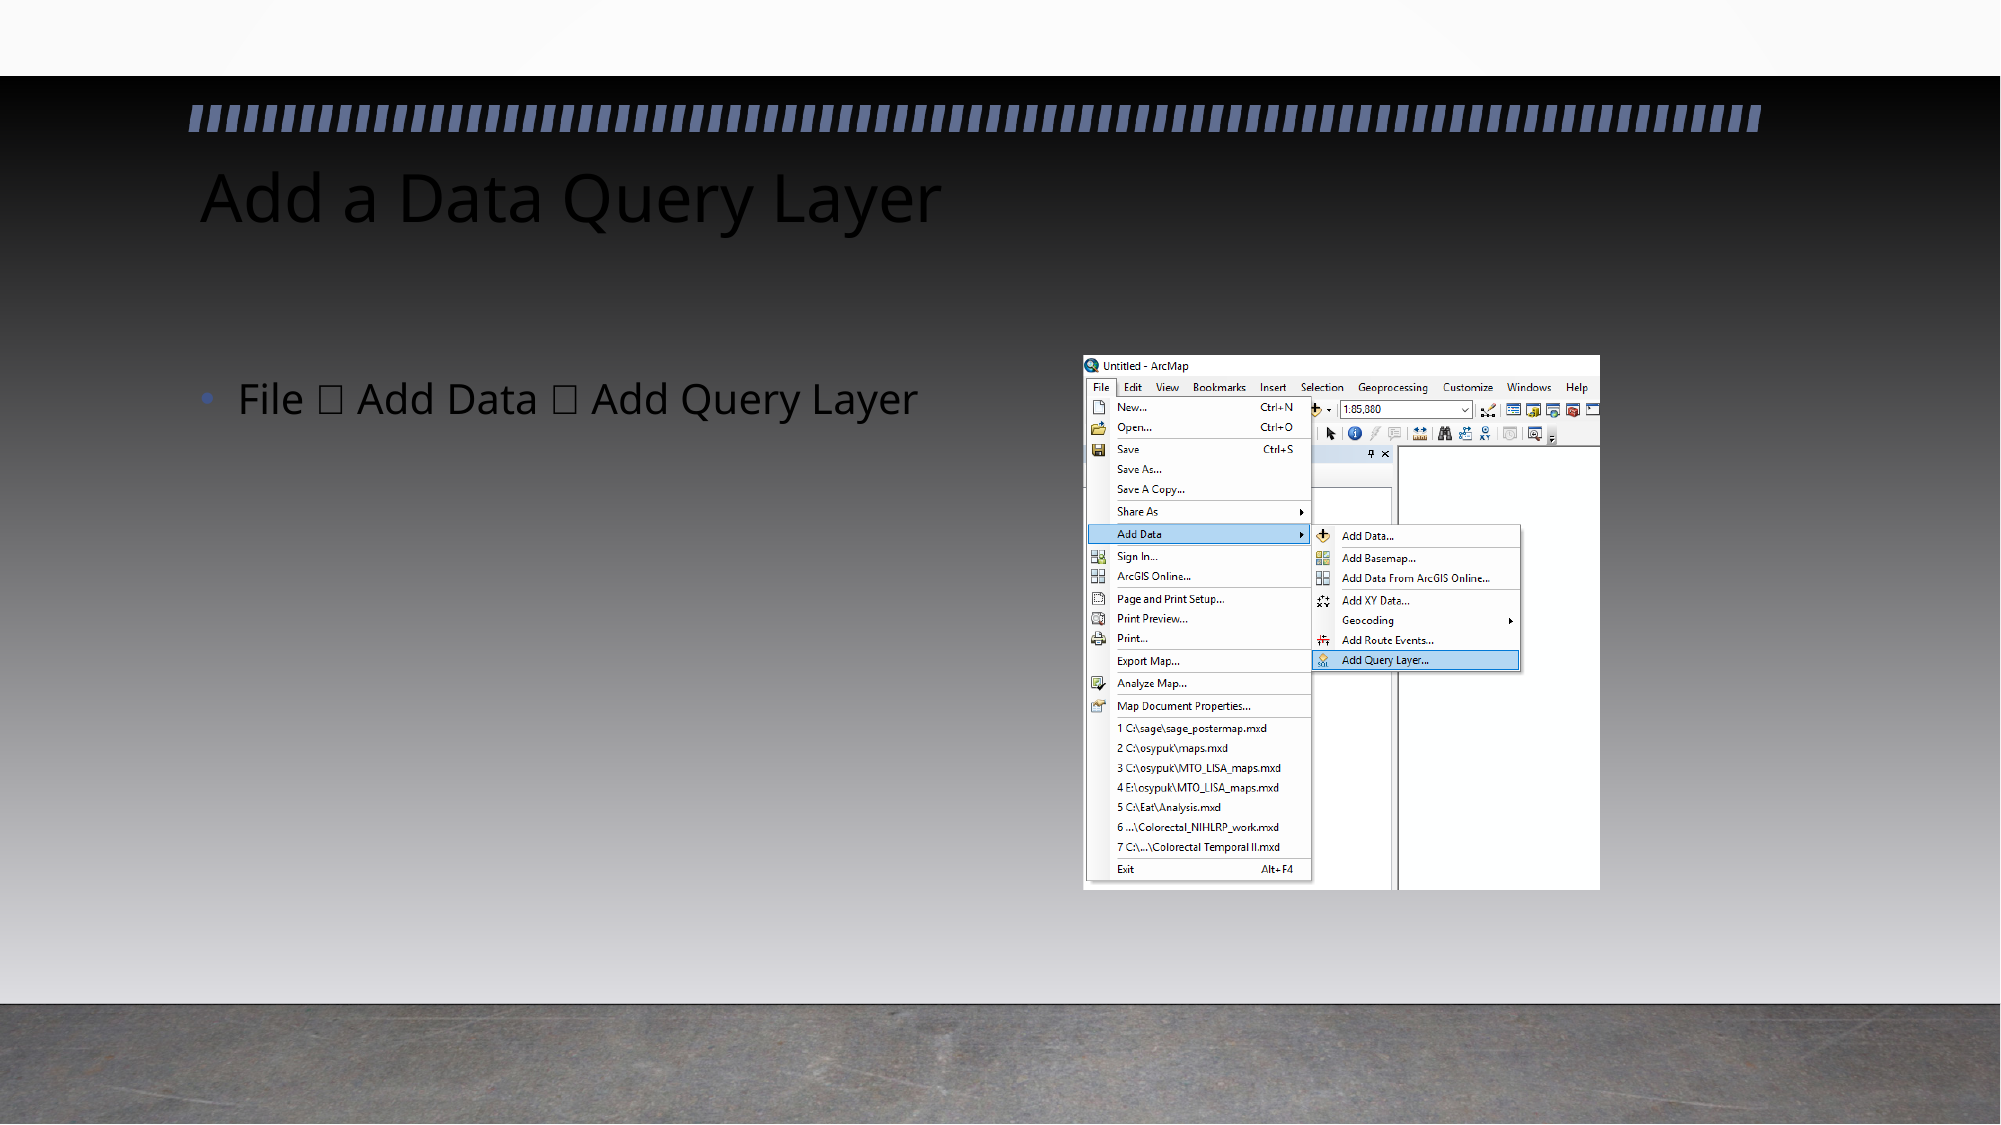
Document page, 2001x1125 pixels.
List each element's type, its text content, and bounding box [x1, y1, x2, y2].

title Add a Data Query Layer [185, 157, 1762, 331]
picture [1083, 355, 1600, 890]
list File  Add Data  Add Query Layer [185, 355, 948, 896]
